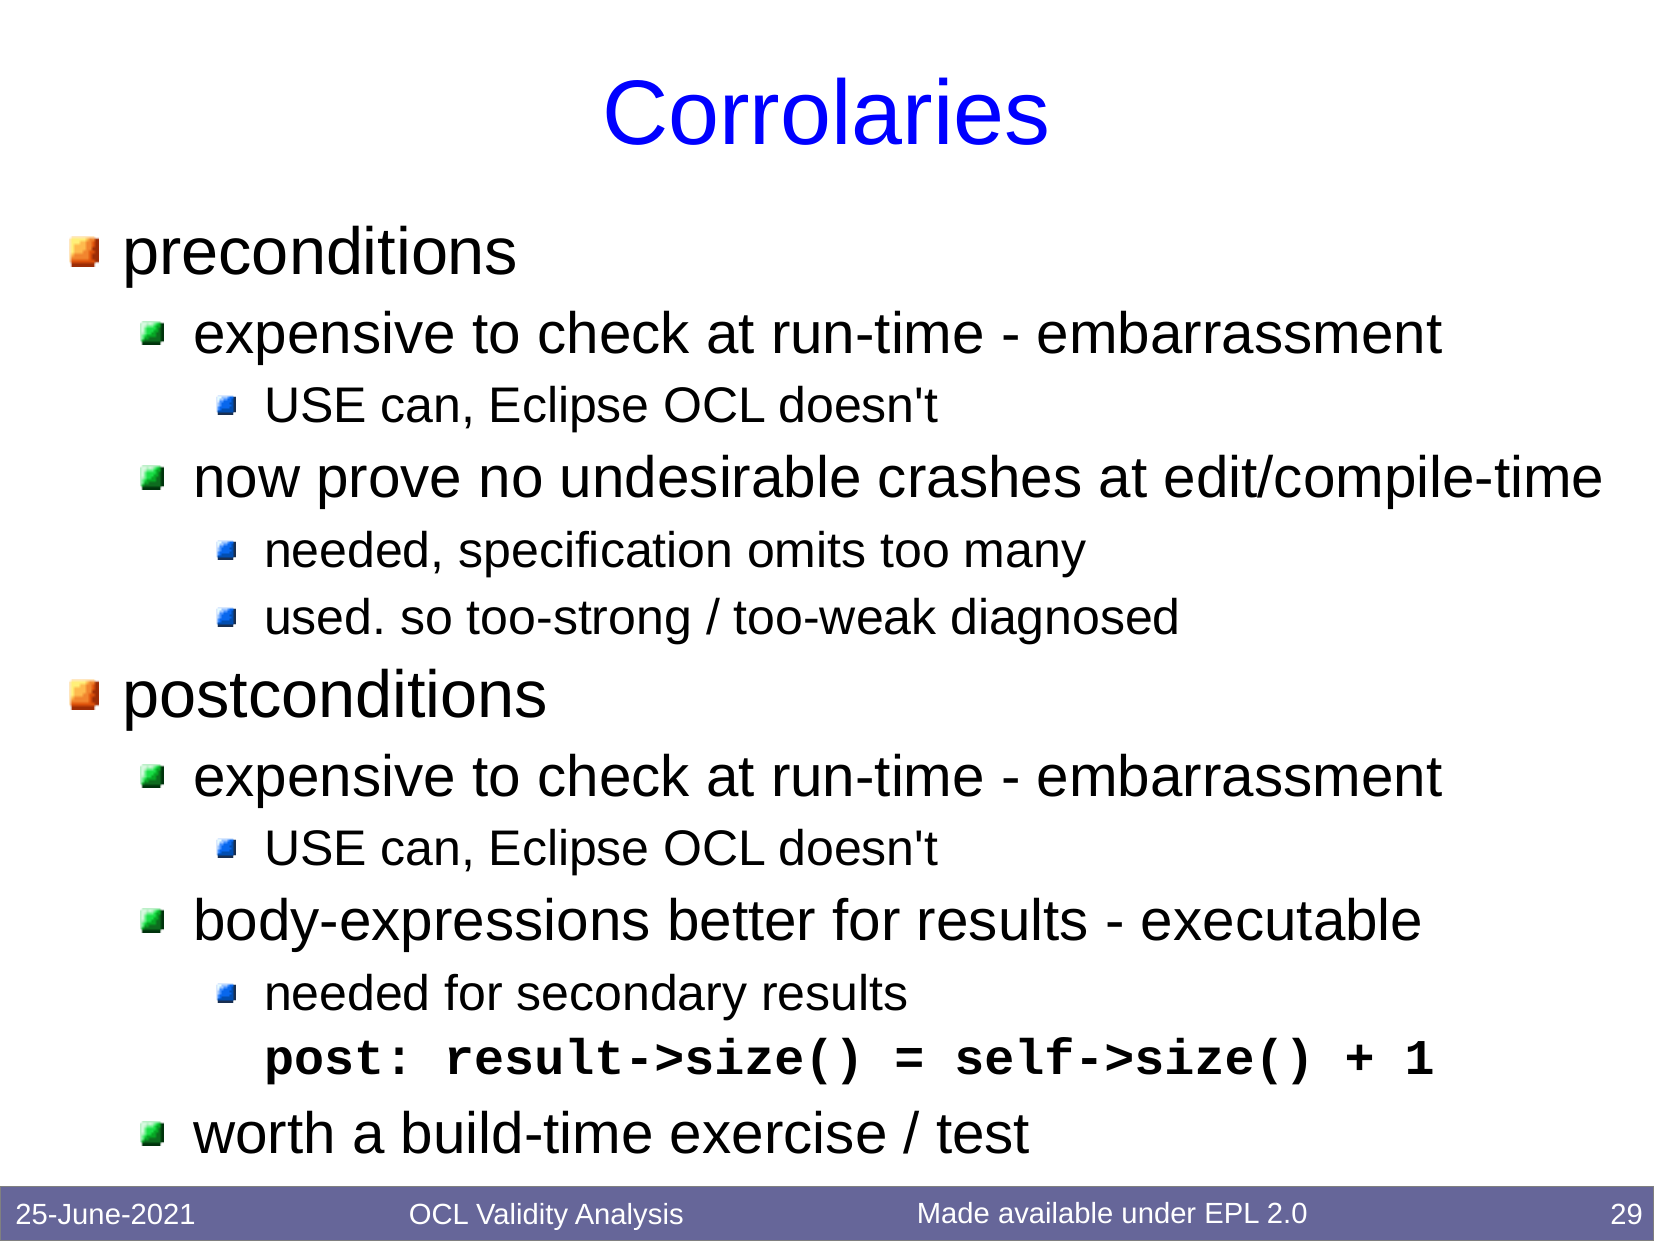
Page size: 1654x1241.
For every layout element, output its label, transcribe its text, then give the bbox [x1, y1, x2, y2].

list preconditions expensive to check at run-time - embarrassment USE can, Eclipse OCL doesn't now prove no undesirable crashes at edit/compile-time needed, specification omits too many used. so too-strong / too-weak diagnosed postconditions expensive to check at run-time - embarrassment USE can, Eclipse OCL doesn't body-expressions better for results - executable needed for secondary results post: result->size() = self->size() + 1 worth a build-time exercise / test [51, 214, 1615, 1166]
title Corrolaries [82, 49, 1571, 178]
